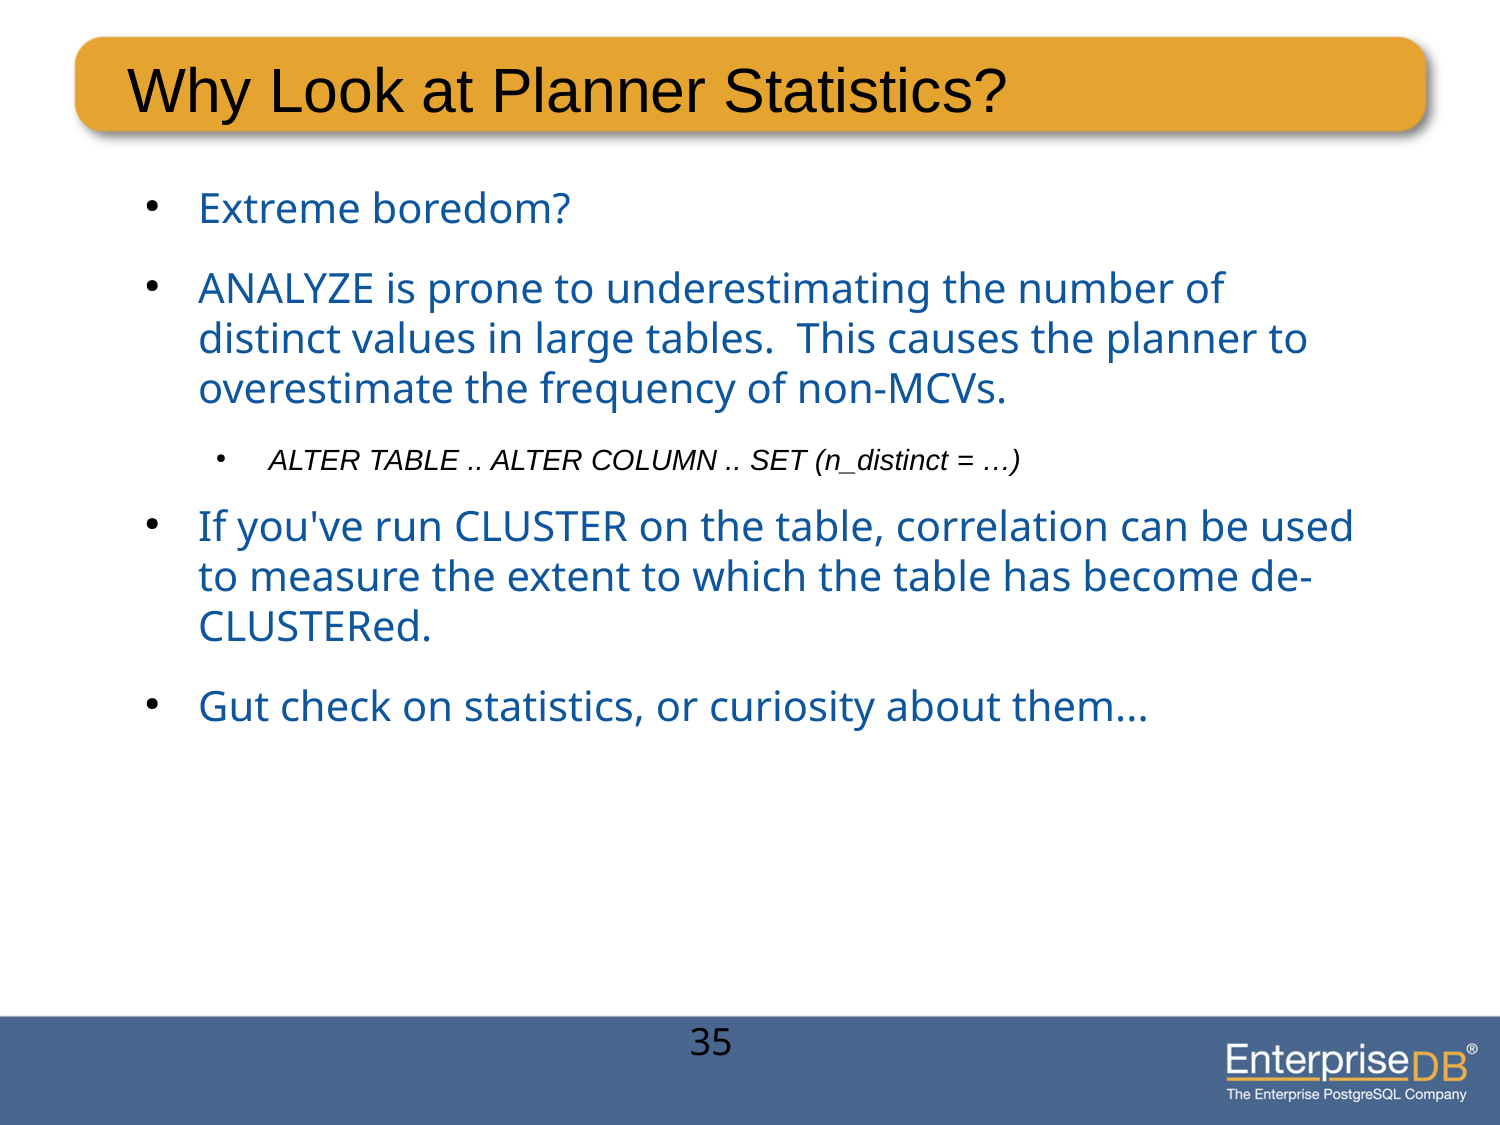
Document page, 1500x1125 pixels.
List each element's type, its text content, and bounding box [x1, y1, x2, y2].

title Why Look at Planner Statistics? [112, 37, 1388, 138]
list Extreme boredom? ANALYZE is prone to underestimating the number of distinct values in large tables. This causes the planner to overestimate the frequency of non-MCVs. ALTER TABLE .. ALTER COLUMN .. SET (n_distinct = …) If you've run CLUSTER on the table, correlation can be used to measure the extent to which the table has become de-CLUSTERed. Gut check on statistics, or curiosity about them... [112, 174, 1388, 963]
slide_number <number> [675, 1010, 825, 1125]
picture [0, 0, 1500, 1125]
